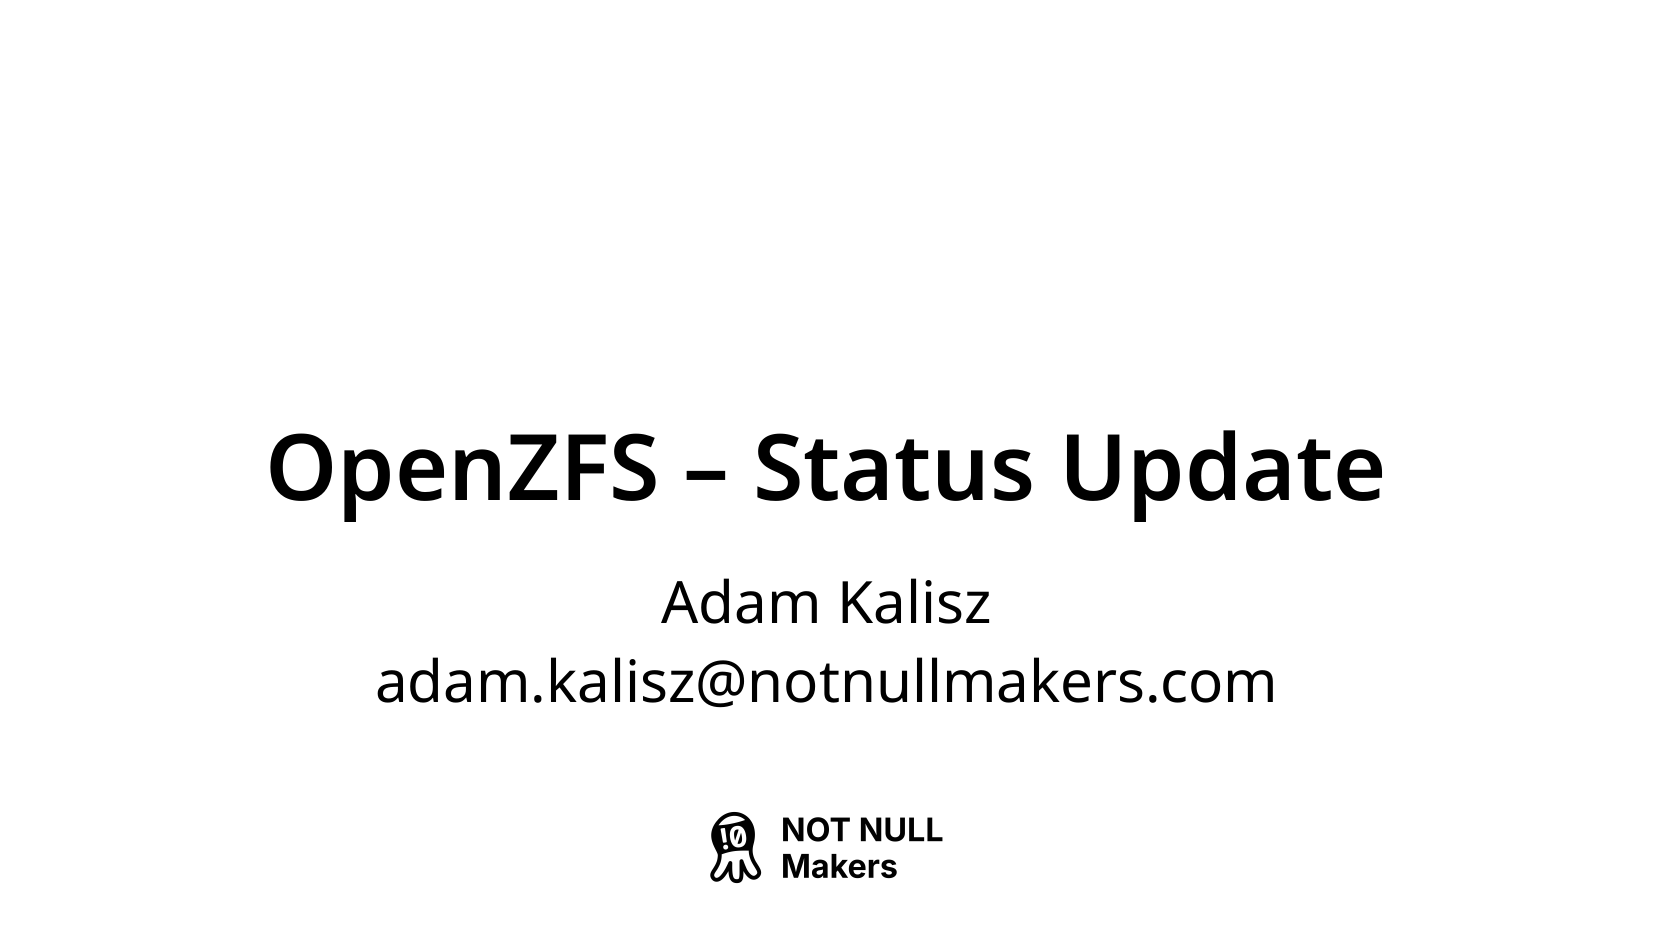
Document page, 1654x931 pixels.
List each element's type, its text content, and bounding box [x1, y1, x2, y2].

picture [676, 787, 977, 908]
title OpenZFS – Status Update [82, 387, 1571, 543]
title Adam Kalisz adam.kalisz@notnullmakers.com [82, 557, 1571, 724]
